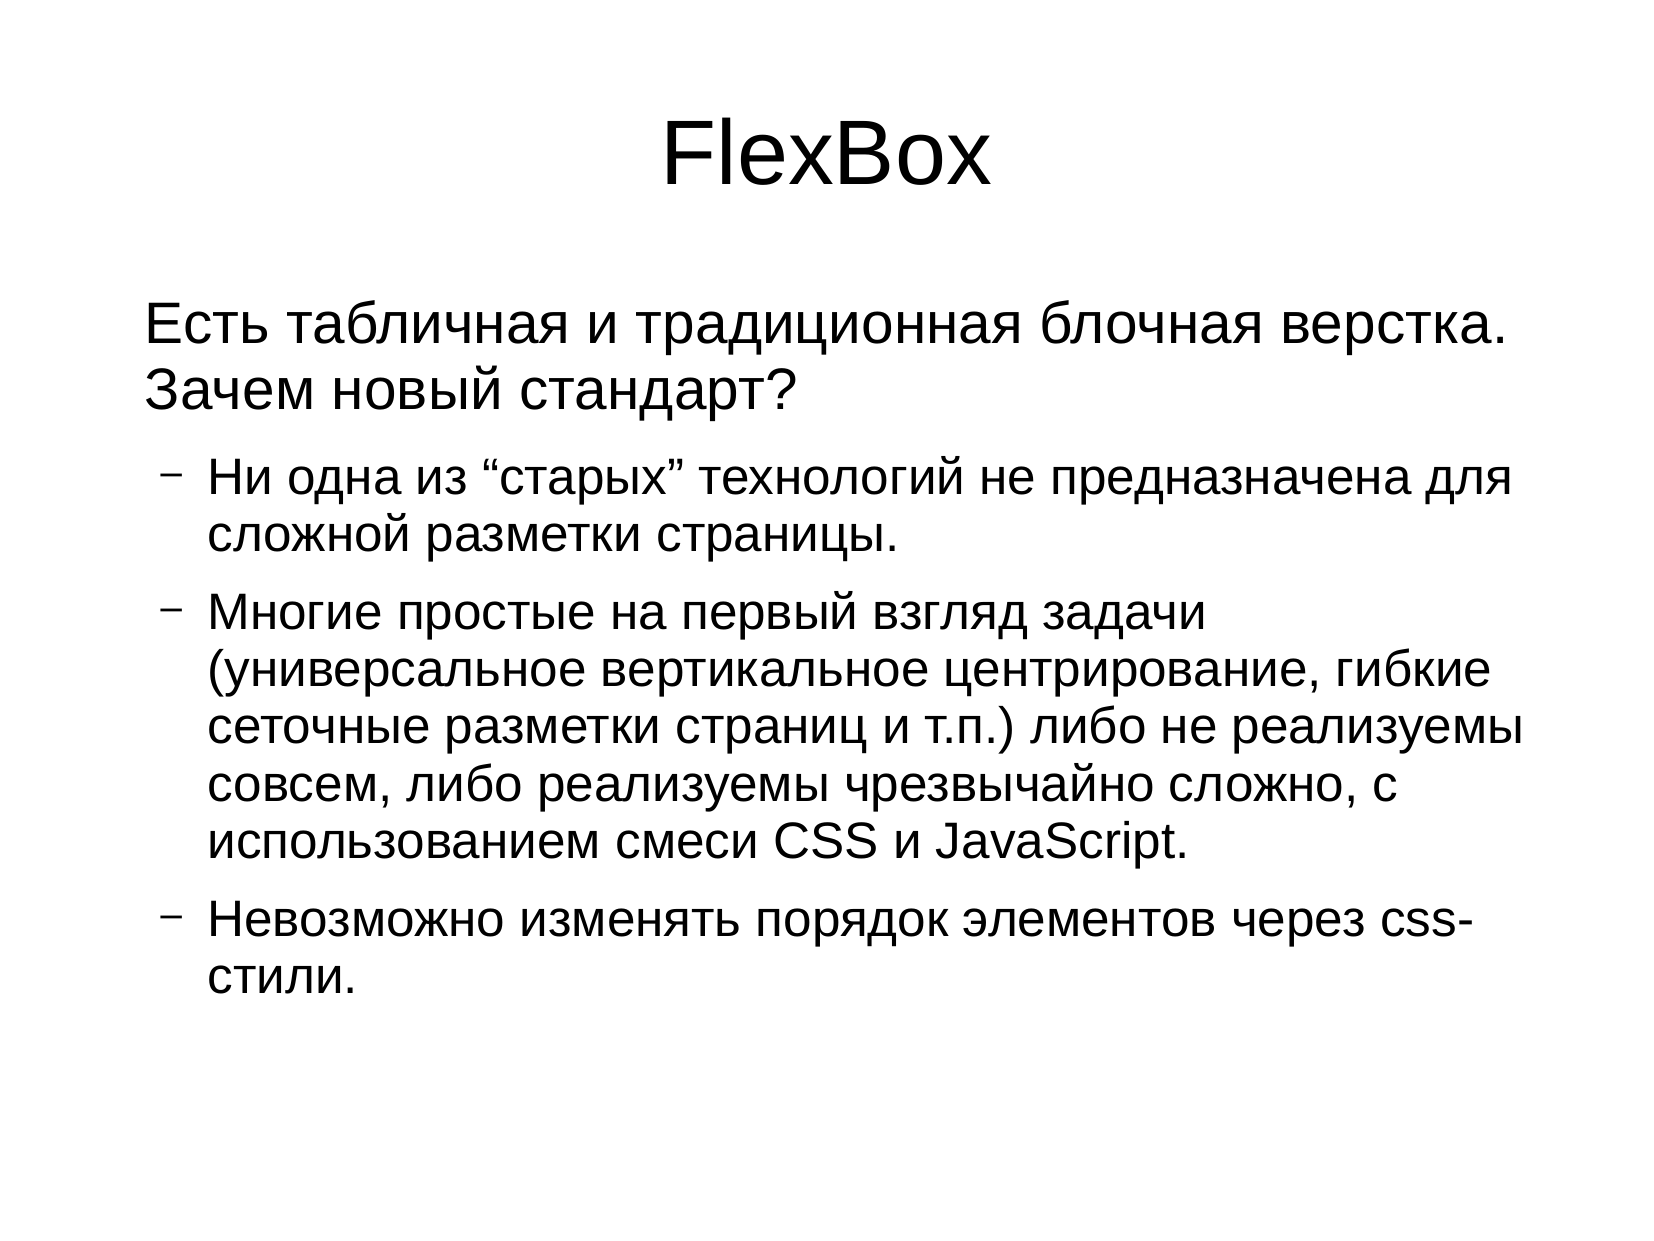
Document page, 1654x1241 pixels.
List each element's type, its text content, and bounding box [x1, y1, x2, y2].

list Есть табличная и традиционная блочная верстка. Зачем новый стандарт? Ни одна из “старых” технологий не предназначена для сложной разметки страницы. Многие простые на первый взгляд задачи (универсальное вертикальное центрирование, гибкие сеточные разметки страниц и т.п.) либо не реализуемы совсем, либо реализуемы чрезвычайно сложно, с использованием смеси CSS и JavaScript. Невозможно изменять порядок элементов через css-стили. [82, 290, 1571, 1010]
title FlexBox [82, 49, 1571, 257]
